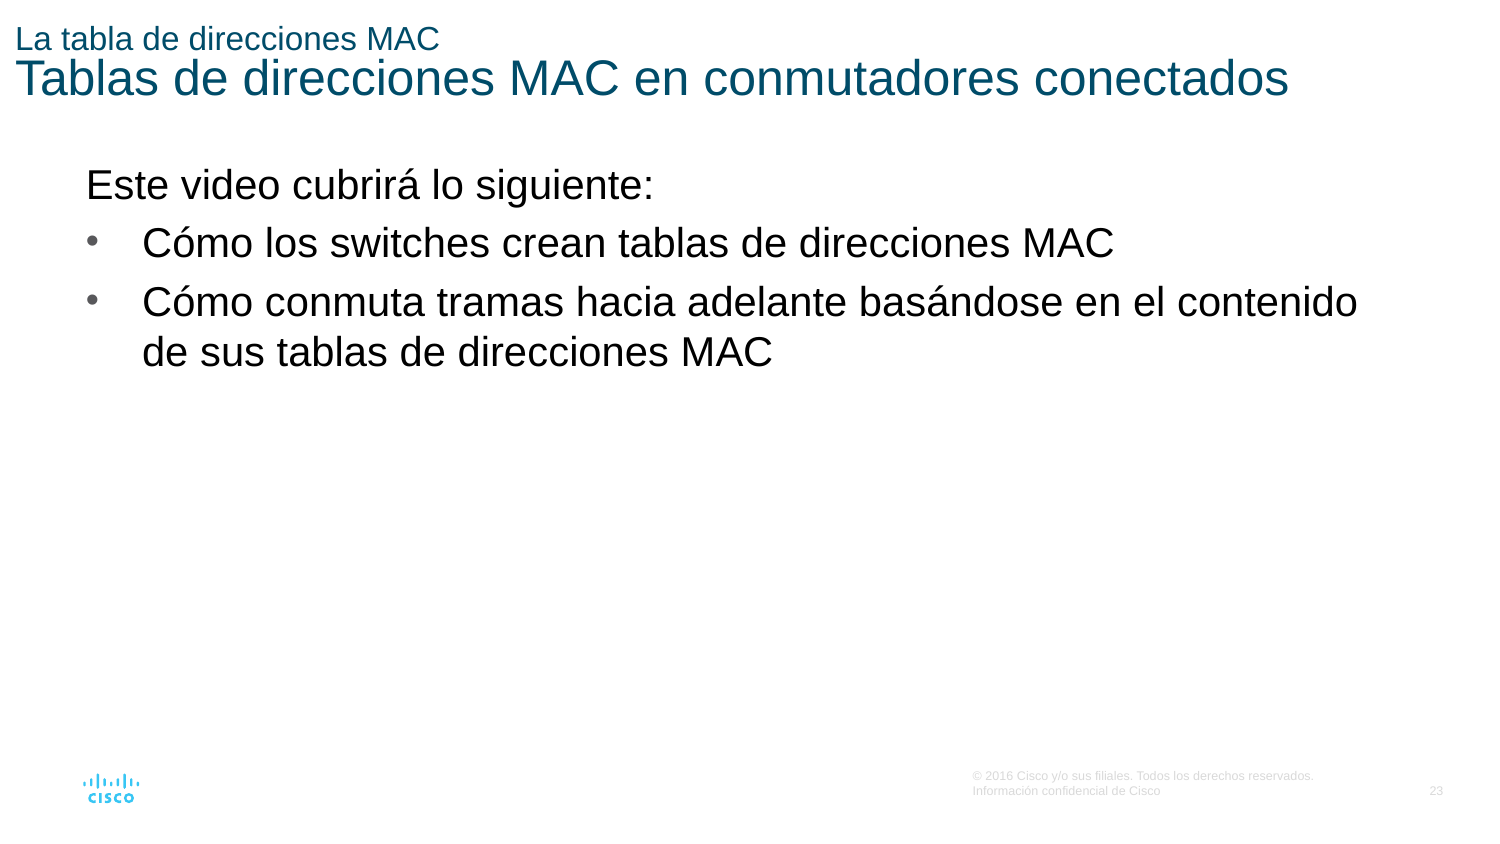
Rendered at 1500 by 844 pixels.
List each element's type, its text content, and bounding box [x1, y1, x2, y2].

list Este video cubrirá lo siguiente: Cómo los switches crean tablas de direcciones MAC Cómo conmuta tramas hacia adelante basándose en el contenido de sus tablas de direcciones MAC [70, 150, 1430, 655]
title La tabla de direcciones MAC Tablas de direcciones MAC en conmutadores conectados [0, 5, 1369, 126]
